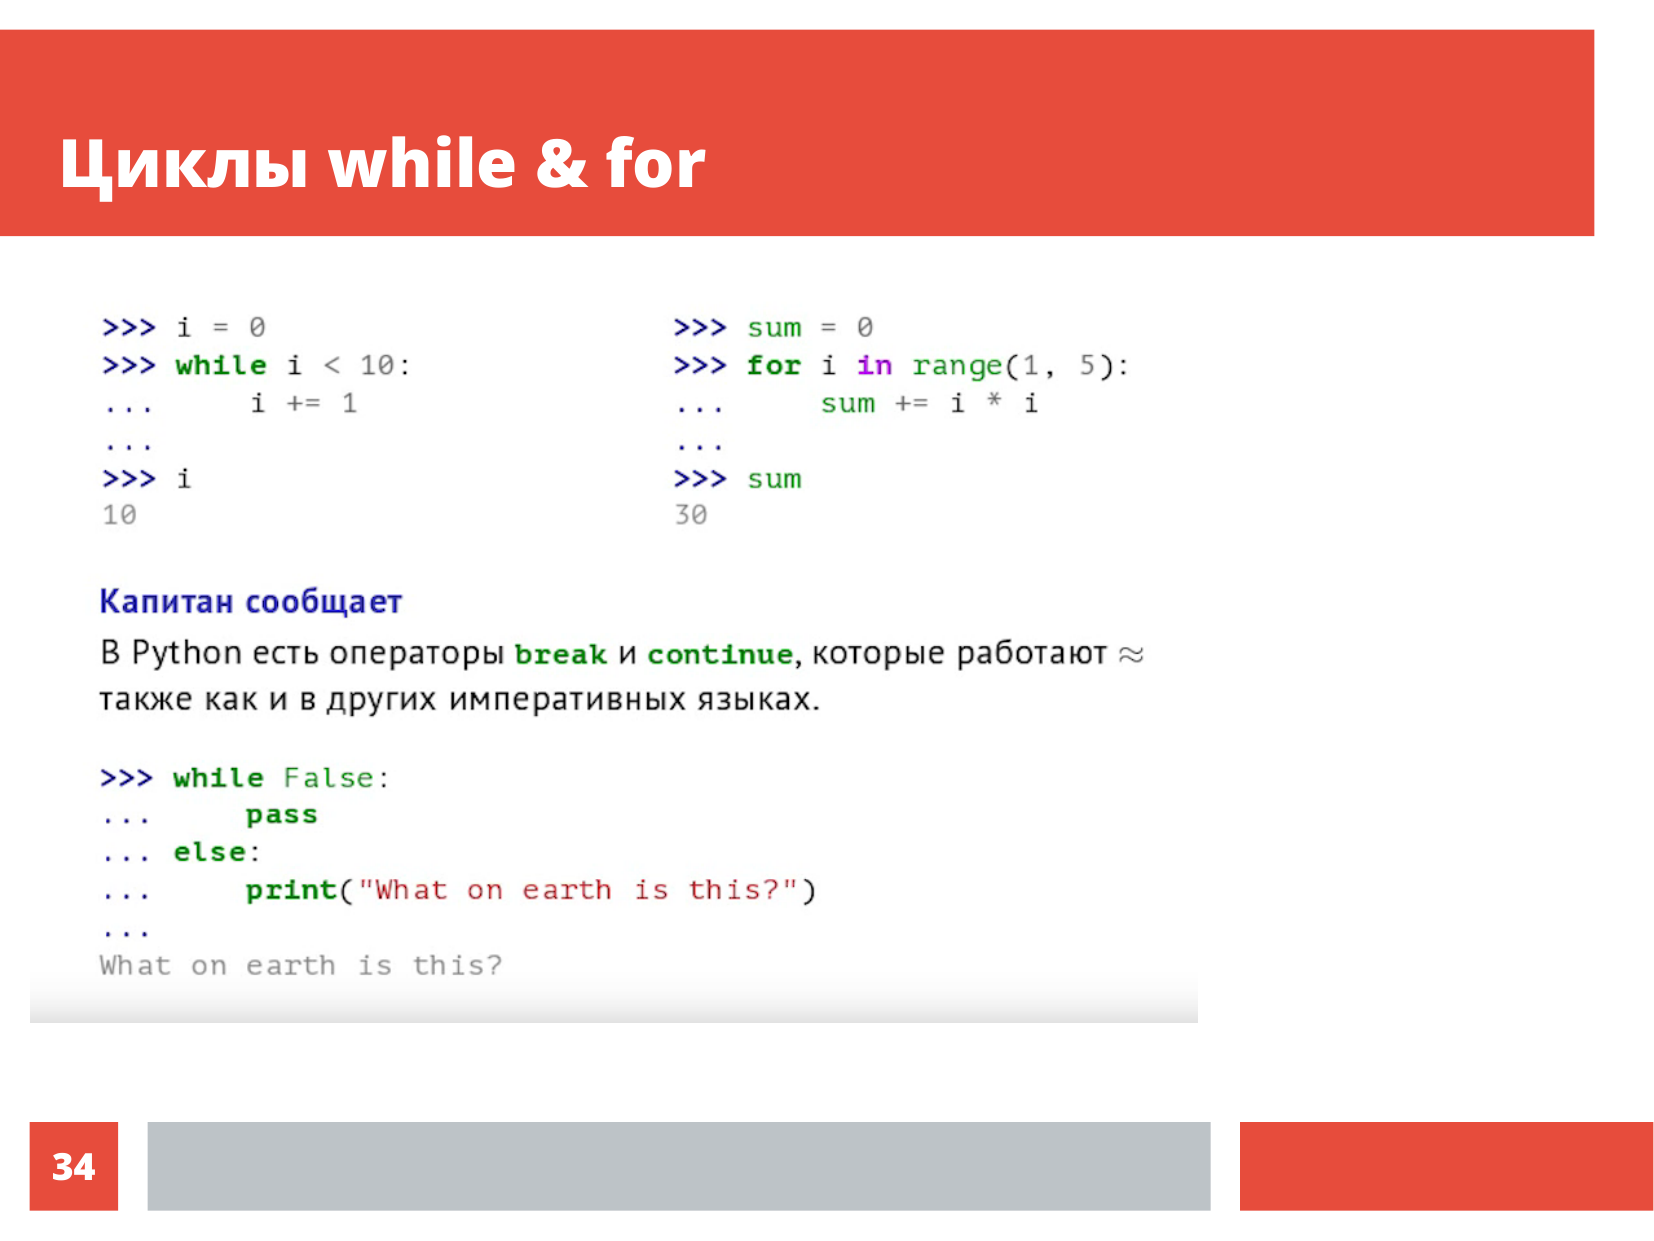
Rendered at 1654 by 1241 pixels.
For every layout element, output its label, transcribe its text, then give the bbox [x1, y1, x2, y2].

title Циклы while & for [59, 59, 1595, 207]
picture [30, 254, 1198, 1023]
